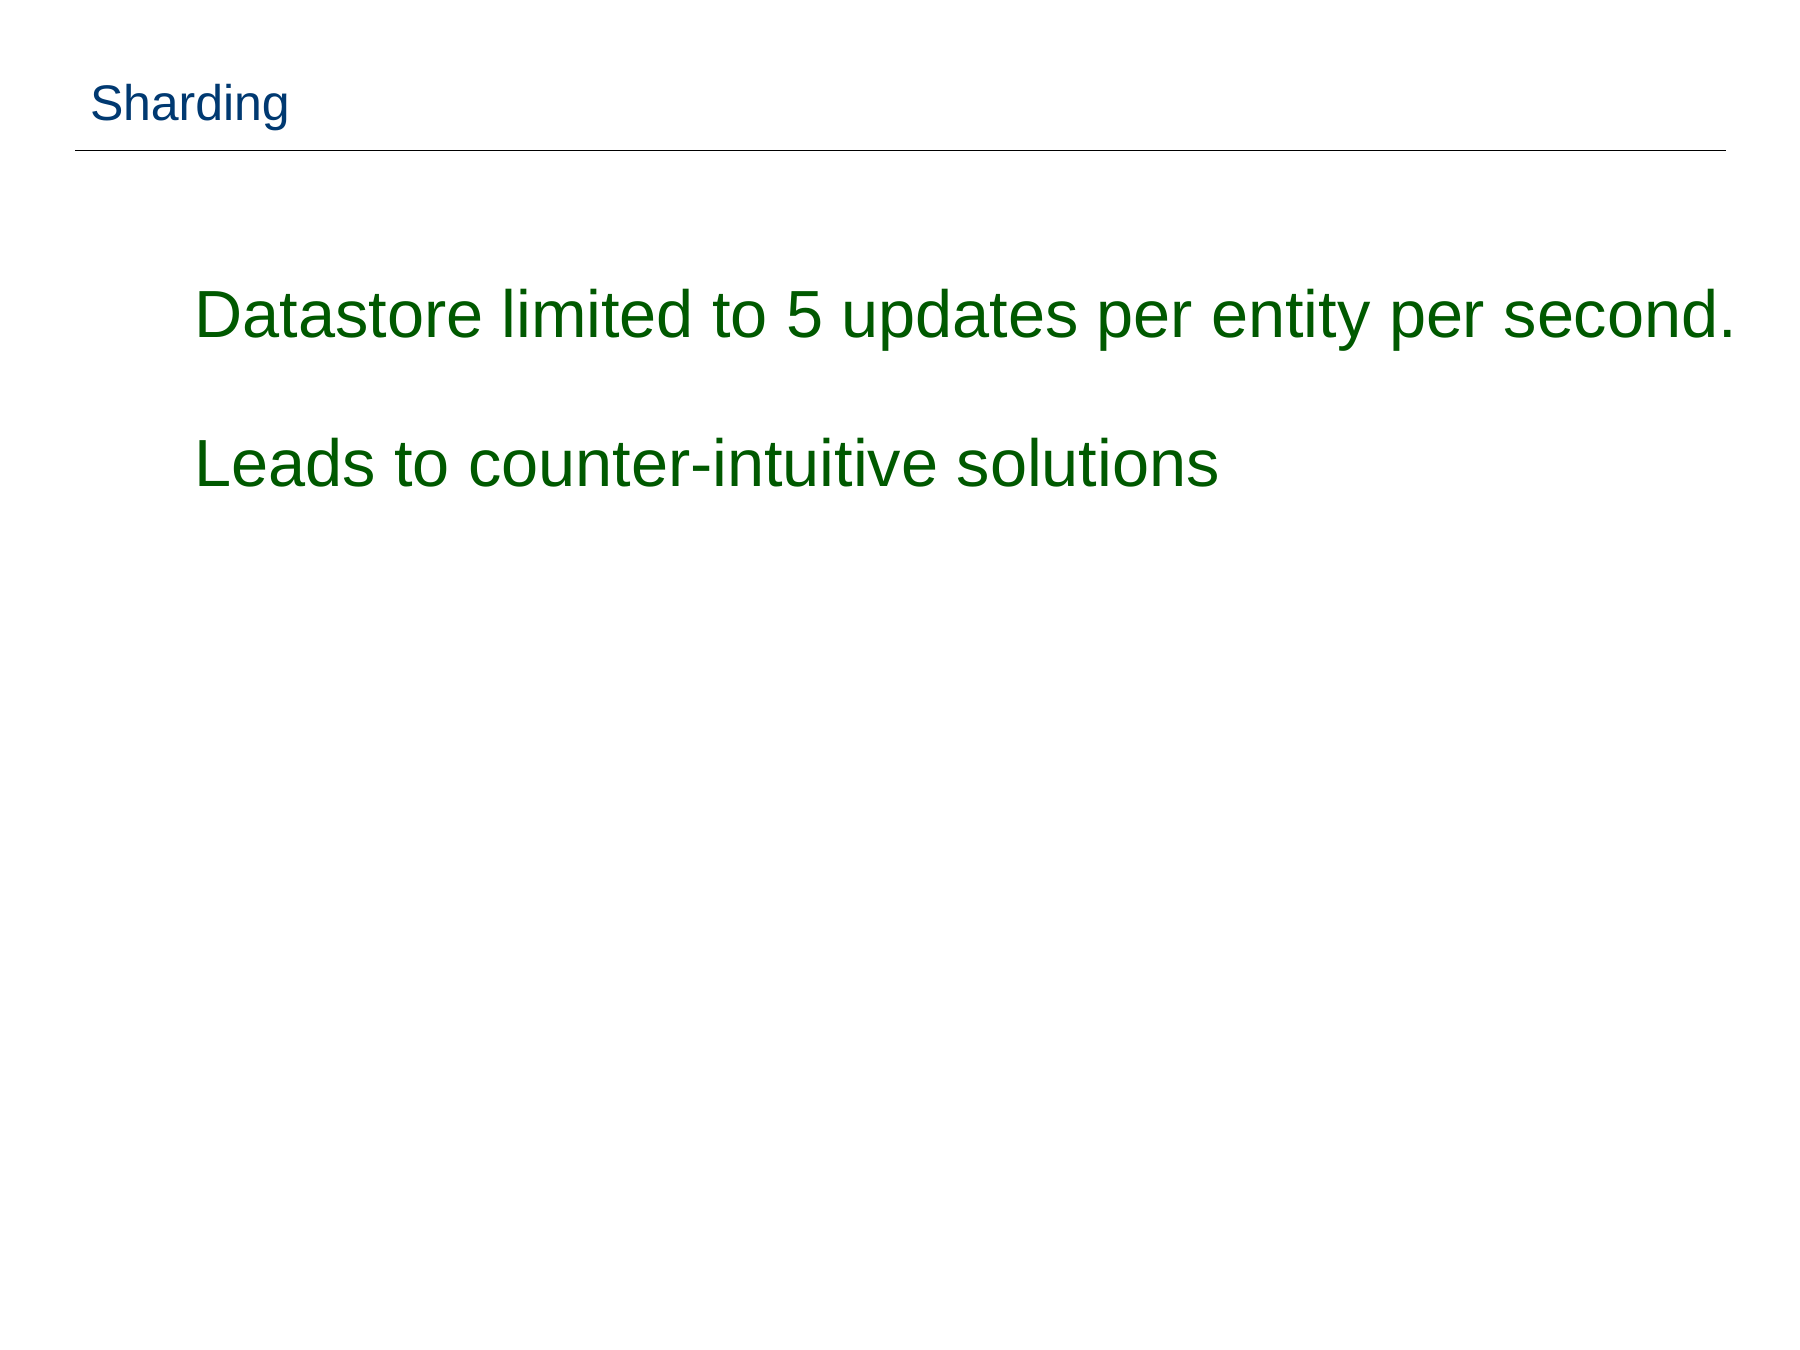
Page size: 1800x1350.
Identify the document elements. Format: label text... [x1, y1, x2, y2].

text_box Datastore limited to 5 updates per entity per second. Leads to counter-intuitive solutions [180, 269, 1760, 584]
title Sharding [90, 61, 1710, 150]
